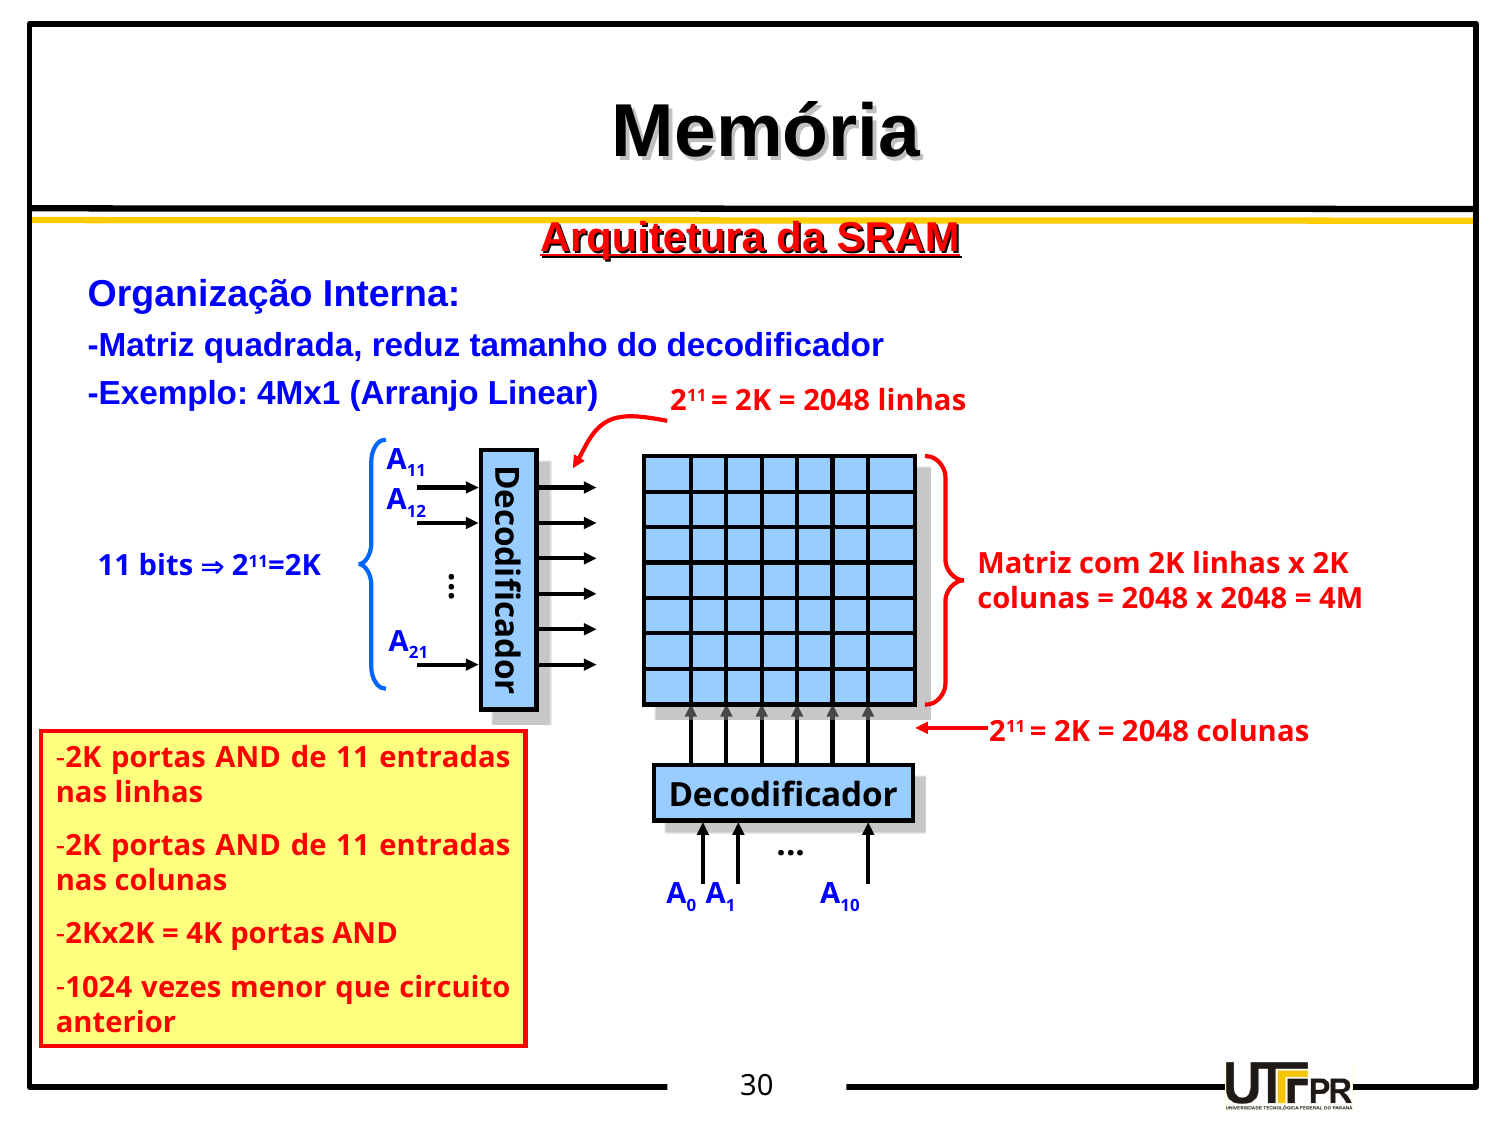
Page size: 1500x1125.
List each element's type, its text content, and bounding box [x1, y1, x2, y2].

text_box [643, 565, 689, 596]
text_box [643, 635, 689, 667]
text_box [870, 529, 916, 560]
text_box Matriz com 2K linhas x 2K colunas = 2048 x 2048 = 4M [962, 536, 1483, 623]
text_box 211 = 2K = 2048 linhas [655, 373, 1010, 424]
text_box [764, 600, 795, 631]
text_box A12 [374, 472, 442, 529]
text_box [870, 456, 916, 490]
text_box [870, 565, 916, 596]
text_box ... [761, 814, 820, 870]
text_box [799, 565, 830, 596]
text_box [870, 494, 916, 525]
text_box [764, 494, 795, 525]
text_box [728, 600, 760, 631]
text_box [870, 671, 916, 705]
text_box [728, 671, 760, 705]
text_box A21 [374, 614, 444, 670]
text_box [693, 456, 724, 490]
text_box [835, 600, 866, 631]
text_box [643, 529, 689, 560]
text_box A1 [690, 866, 751, 923]
text_box [764, 635, 795, 667]
text_box [799, 600, 830, 631]
text_box A0 [651, 866, 690, 923]
picture [1225, 1062, 1353, 1110]
text_box 2K portas AND de 11 entradas nas linhas 2K portas AND de 11 entradas nas colunas 2Kx2K = 4K portas AND 1024 vezes menor que circuito anterior [41, 730, 526, 1046]
text_box Decodificador [481, 450, 537, 710]
list Arquitetura da SRAM Organização Interna: -Matriz quadrada, reduz tamanho do decodificador -Exemplo: 4Mx1 (Arranjo Linear) [72, 208, 1428, 978]
text_box [835, 635, 866, 667]
text_box A11 [371, 432, 442, 472]
text_box [643, 671, 689, 705]
text_box [870, 600, 916, 631]
text_box [835, 565, 866, 596]
text_box [643, 600, 689, 631]
text_box [728, 494, 760, 525]
text_box [764, 671, 795, 705]
text_box [693, 565, 724, 596]
text_box [799, 671, 830, 705]
text_box [693, 600, 724, 631]
text_box [728, 456, 760, 490]
text_box [693, 671, 724, 705]
text_box [835, 529, 866, 560]
text_box [764, 529, 795, 560]
text_box [693, 635, 724, 667]
text_box [764, 565, 795, 596]
text_box [799, 456, 830, 490]
text_box 11 bits  211=2K [83, 538, 384, 590]
text_box [799, 494, 830, 525]
text_box [835, 671, 866, 705]
text_box [764, 456, 795, 490]
text_box Decodificador [653, 765, 913, 821]
text_box [643, 456, 689, 490]
text_box [693, 494, 724, 525]
text_box [835, 494, 866, 525]
text_box ... [434, 558, 491, 617]
text_box [835, 456, 866, 490]
text_box [643, 494, 689, 525]
text_box 211 = 2K = 2048 colunas [974, 704, 1365, 755]
text_box [728, 635, 760, 667]
text_box [728, 565, 760, 596]
text_box [799, 529, 830, 560]
text_box [728, 529, 760, 560]
text_box [870, 635, 916, 667]
text_box [799, 635, 830, 667]
text_box A10 [805, 866, 875, 923]
text_box [693, 529, 724, 560]
text_box Memória [29, 29, 1477, 207]
